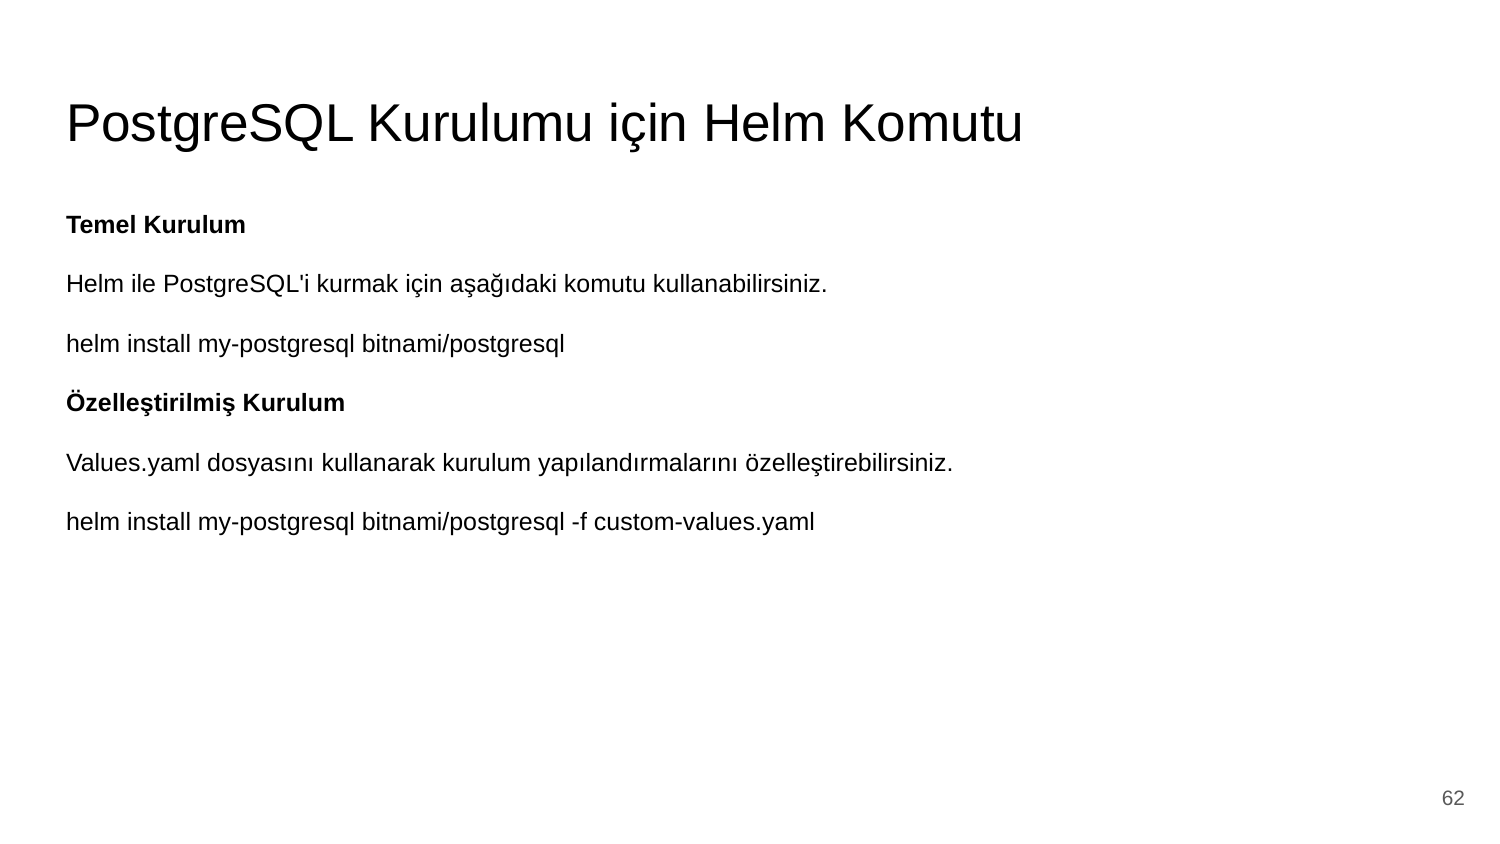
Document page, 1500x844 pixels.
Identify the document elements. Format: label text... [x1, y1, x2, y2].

list Temel Kurulum Helm ile PostgreSQL'i kurmak için aşağıdaki komutu kullanabilirsiniz. helm install my-postgresql bitnami/postgresql Özelleştirilmiş Kurulum Values.yaml dosyasını kullanarak kurulum yapılandırmalarını özelleştirebilirsiniz. helm install my-postgresql bitnami/postgresql -f custom-values.yaml [51, 189, 1449, 750]
title PostgreSQL Kurulumu için Helm Komutu [51, 72, 1449, 167]
slide_number <number> [1389, 764, 1480, 830]
